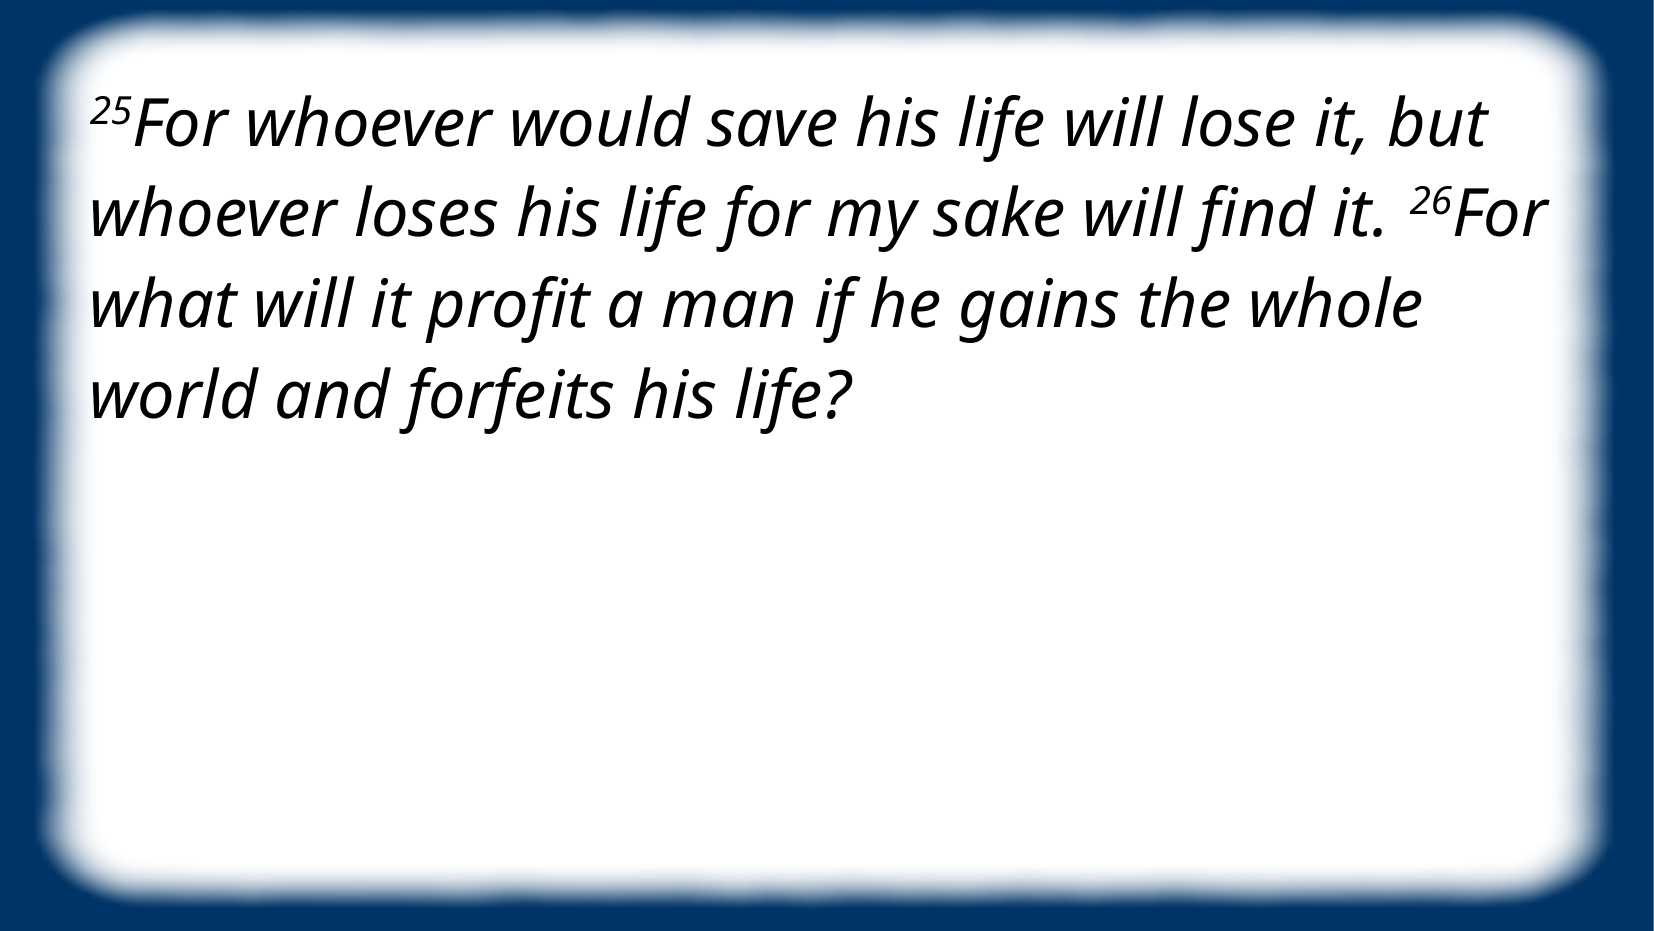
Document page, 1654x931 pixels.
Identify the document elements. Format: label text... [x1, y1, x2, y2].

picture [0, 0, 1654, 931]
text_box 25For whoever would save his life will lose it, but whoever loses his life for my sake will find it. 26For what will it profit a man if he gains the whole world and forfeits his life? [75, 67, 1591, 469]
